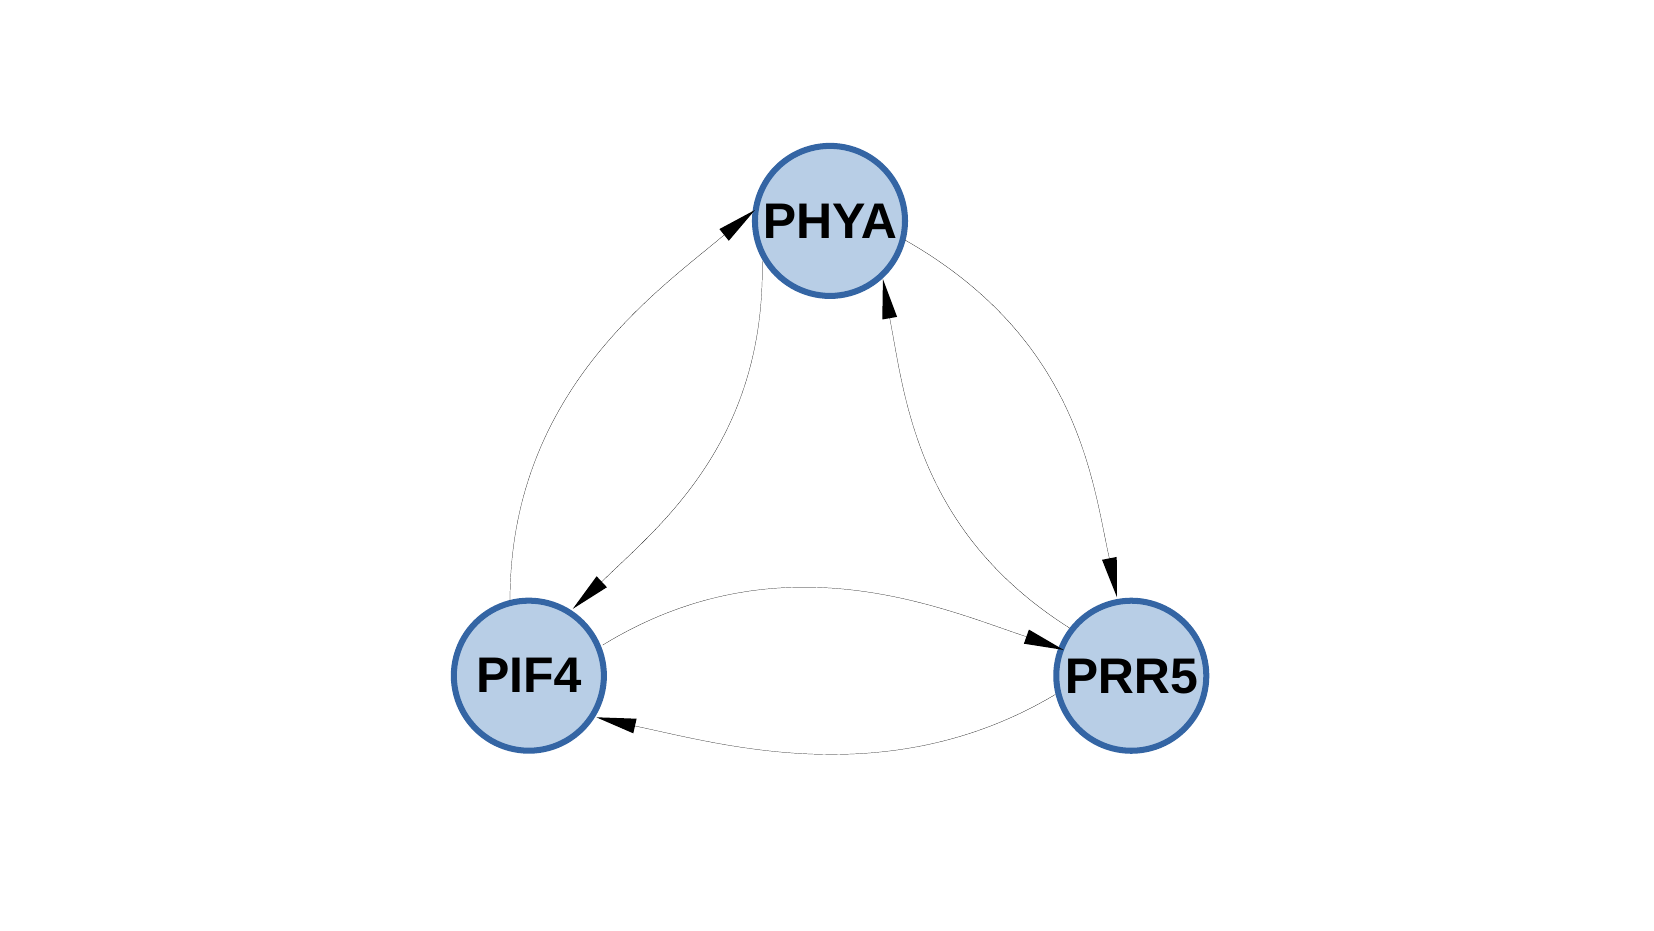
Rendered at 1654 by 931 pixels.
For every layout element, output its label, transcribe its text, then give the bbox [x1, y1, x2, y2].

text_box PHYA [754, 145, 906, 296]
text_box PIF4 [453, 600, 604, 751]
text_box PRR5 [1056, 600, 1207, 751]
